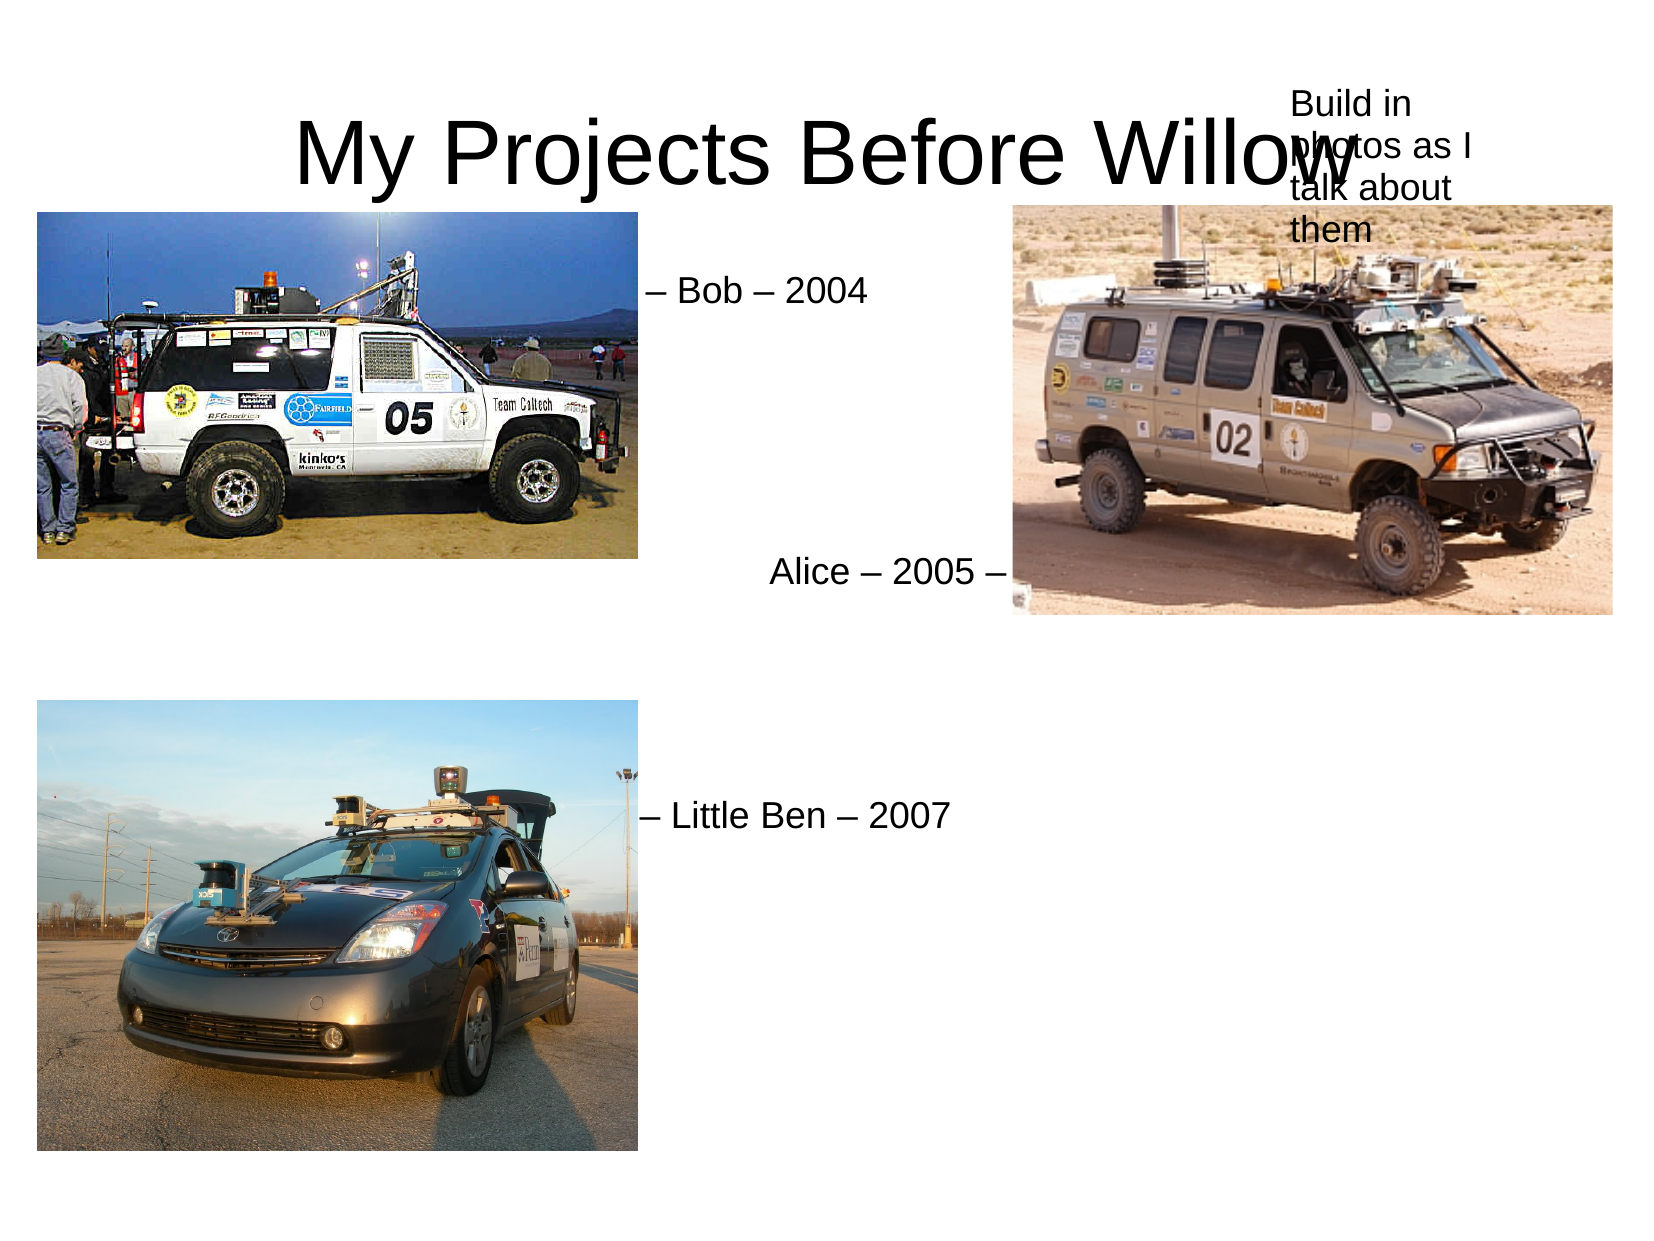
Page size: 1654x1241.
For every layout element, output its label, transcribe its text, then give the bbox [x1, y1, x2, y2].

text_box – Little Ben – 2007 [607, 787, 983, 845]
text_box – Bob – 2004 [625, 262, 889, 320]
text_box Build in photos as I talk about them [1275, 75, 1501, 258]
picture [1012, 205, 1613, 615]
text_box Alice – 2005 – [724, 543, 1062, 769]
title My Projects Before Willow [82, 56, 1571, 250]
picture [37, 700, 638, 1151]
picture [37, 212, 638, 559]
